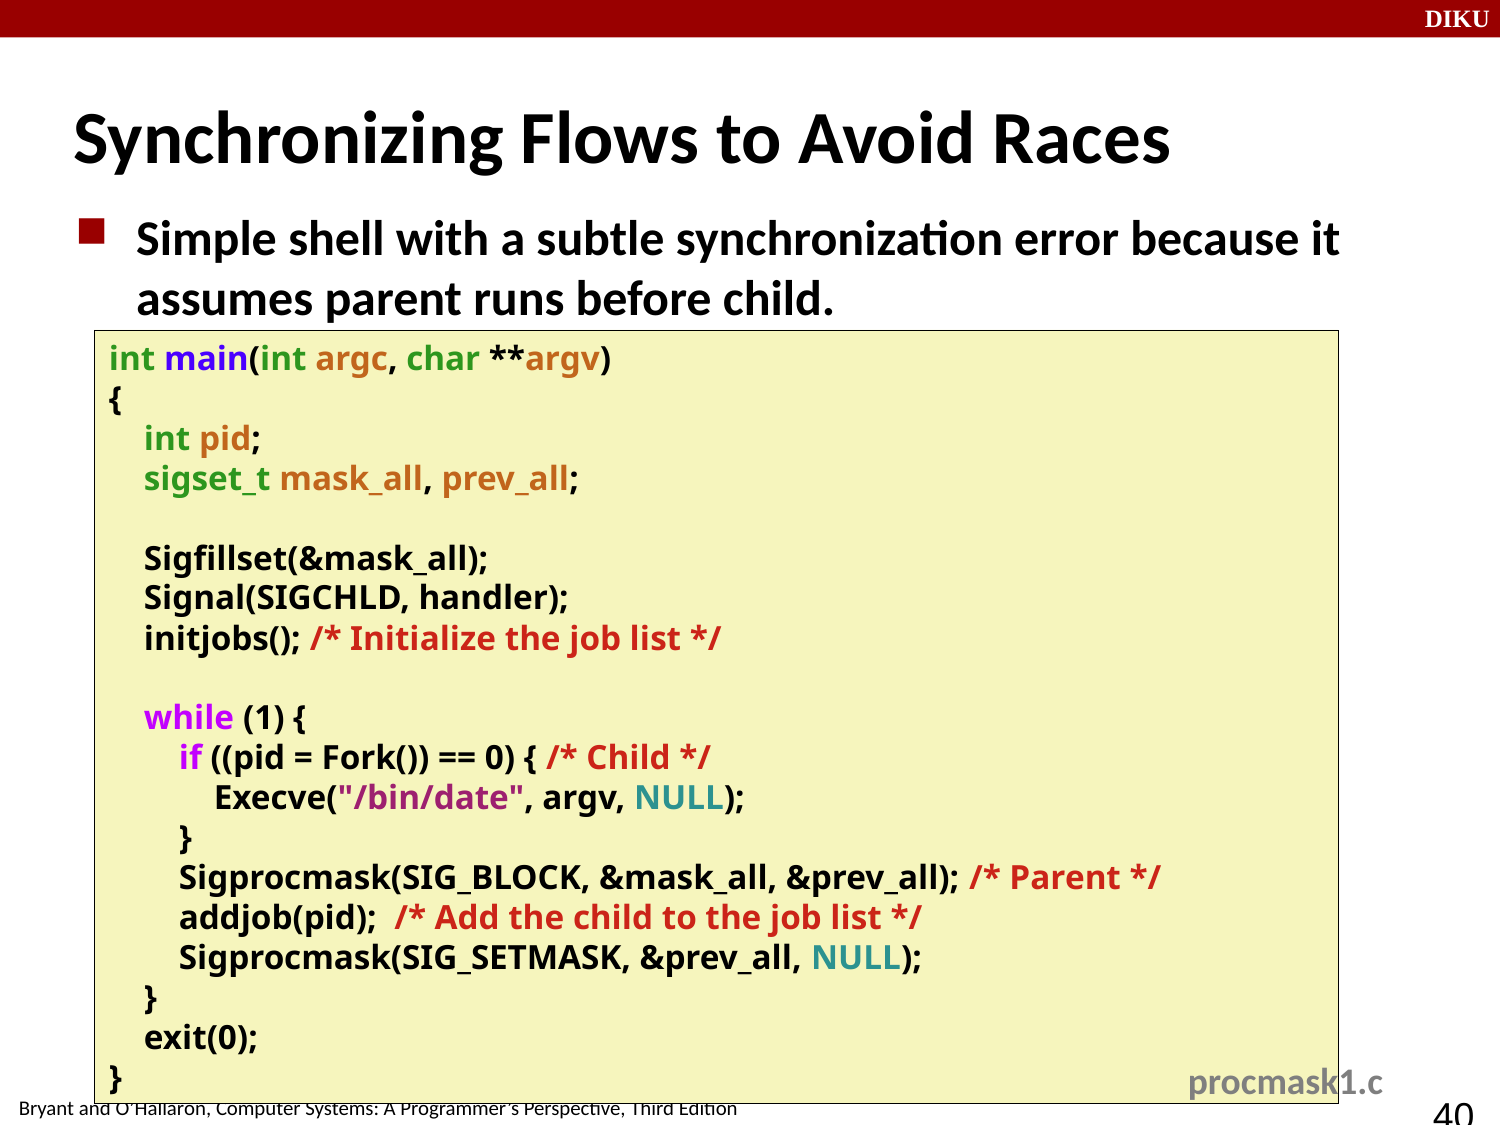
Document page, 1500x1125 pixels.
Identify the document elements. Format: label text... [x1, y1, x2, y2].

text_box int main(int argc, char **argv) { int pid; sigset_t mask_all, prev_all; Sigfillset(&mask_all); Signal(SIGCHLD, handler); initjobs(); /* Initialize the job list */ while (1) { if ((pid = Fork()) == 0) { /* Child */ Execve("/bin/date", argv, NULL); } Sigprocmask(SIG_BLOCK, &mask_all, &prev_all); /* Parent */ addjob(pid); /* Add the child to the job list */ Sigprocmask(SIG_SETMASK, &prev_all, NULL); } exit(0); } [94, 330, 1338, 1104]
text_box Synchronizing Flows to Avoid Races [58, 71, 1304, 197]
text_box Simple shell with a subtle synchronization error because it assumes parent runs before child. [65, 198, 1361, 330]
text_box procmask1.c [1173, 1049, 1399, 1110]
